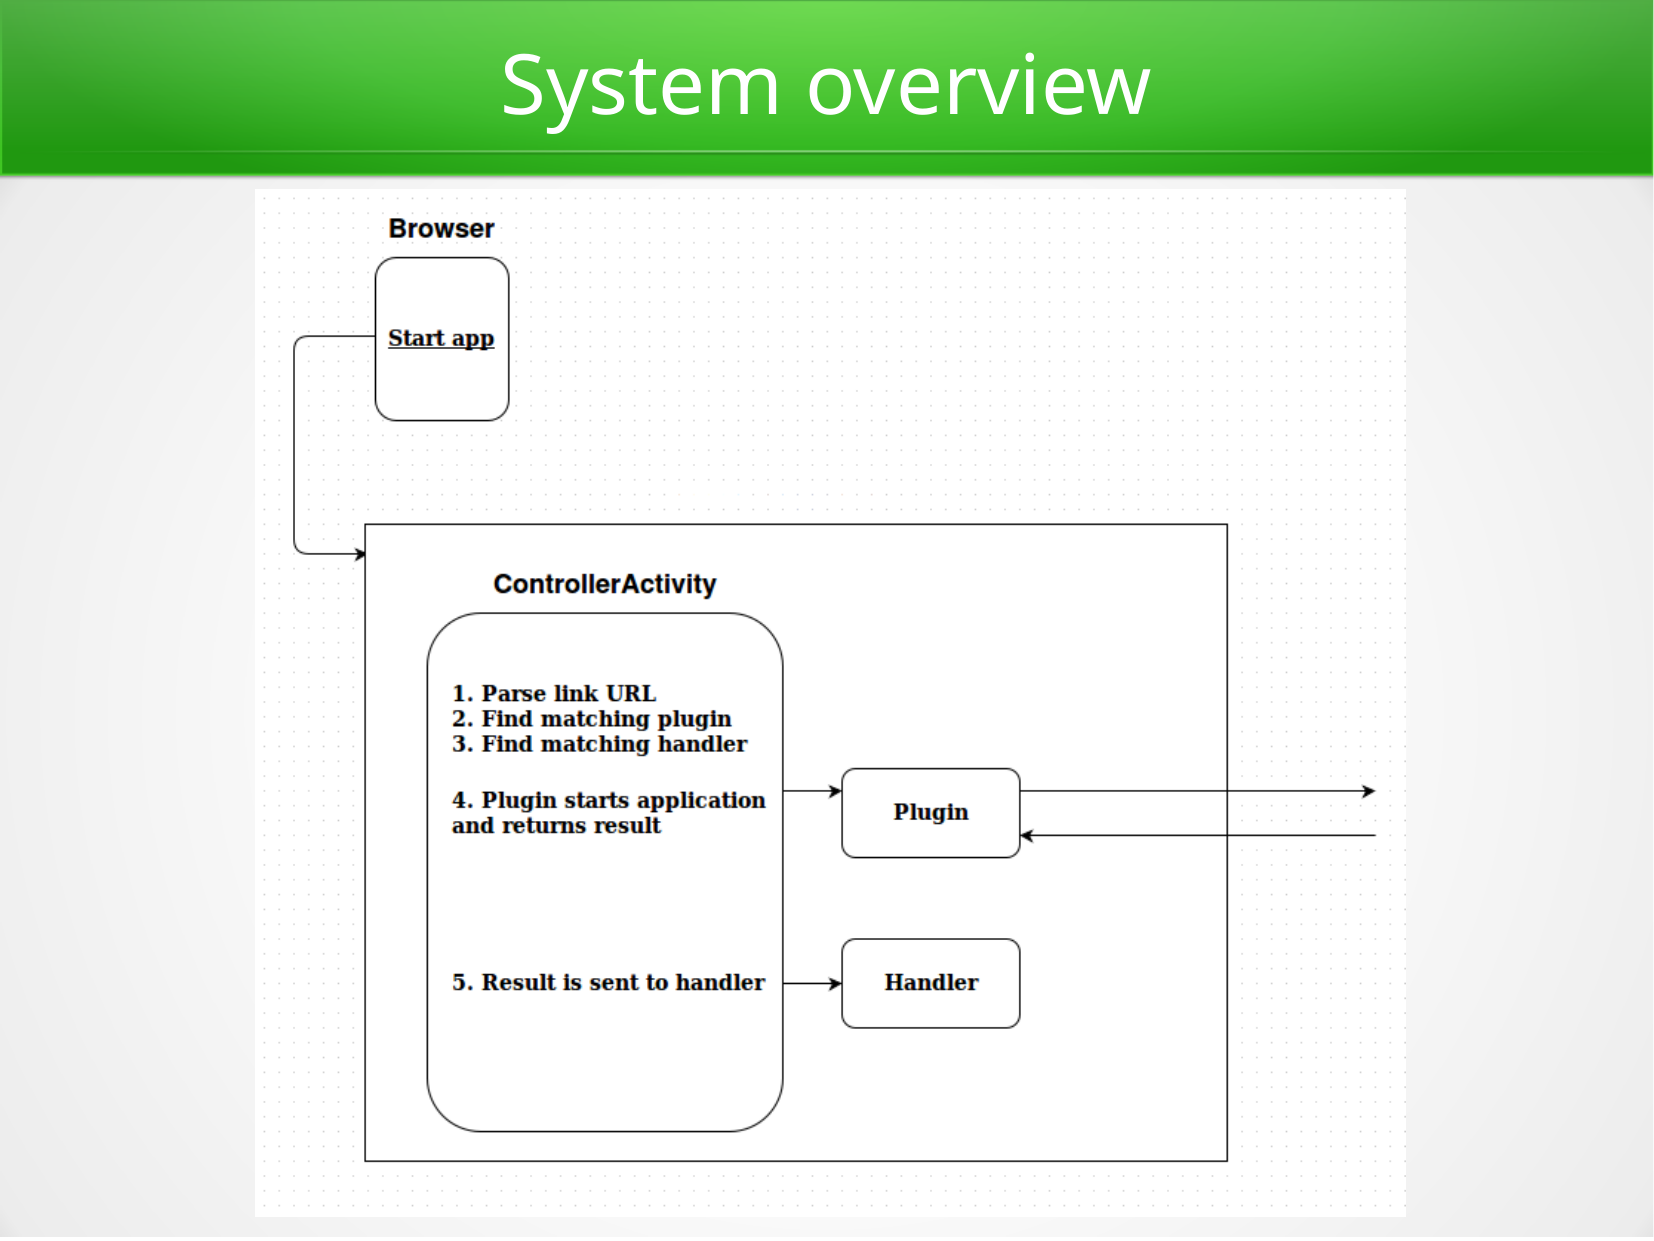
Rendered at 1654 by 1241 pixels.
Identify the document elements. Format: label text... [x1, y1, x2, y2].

title System overview [82, 0, 1571, 191]
picture [0, 0, 1654, 1237]
